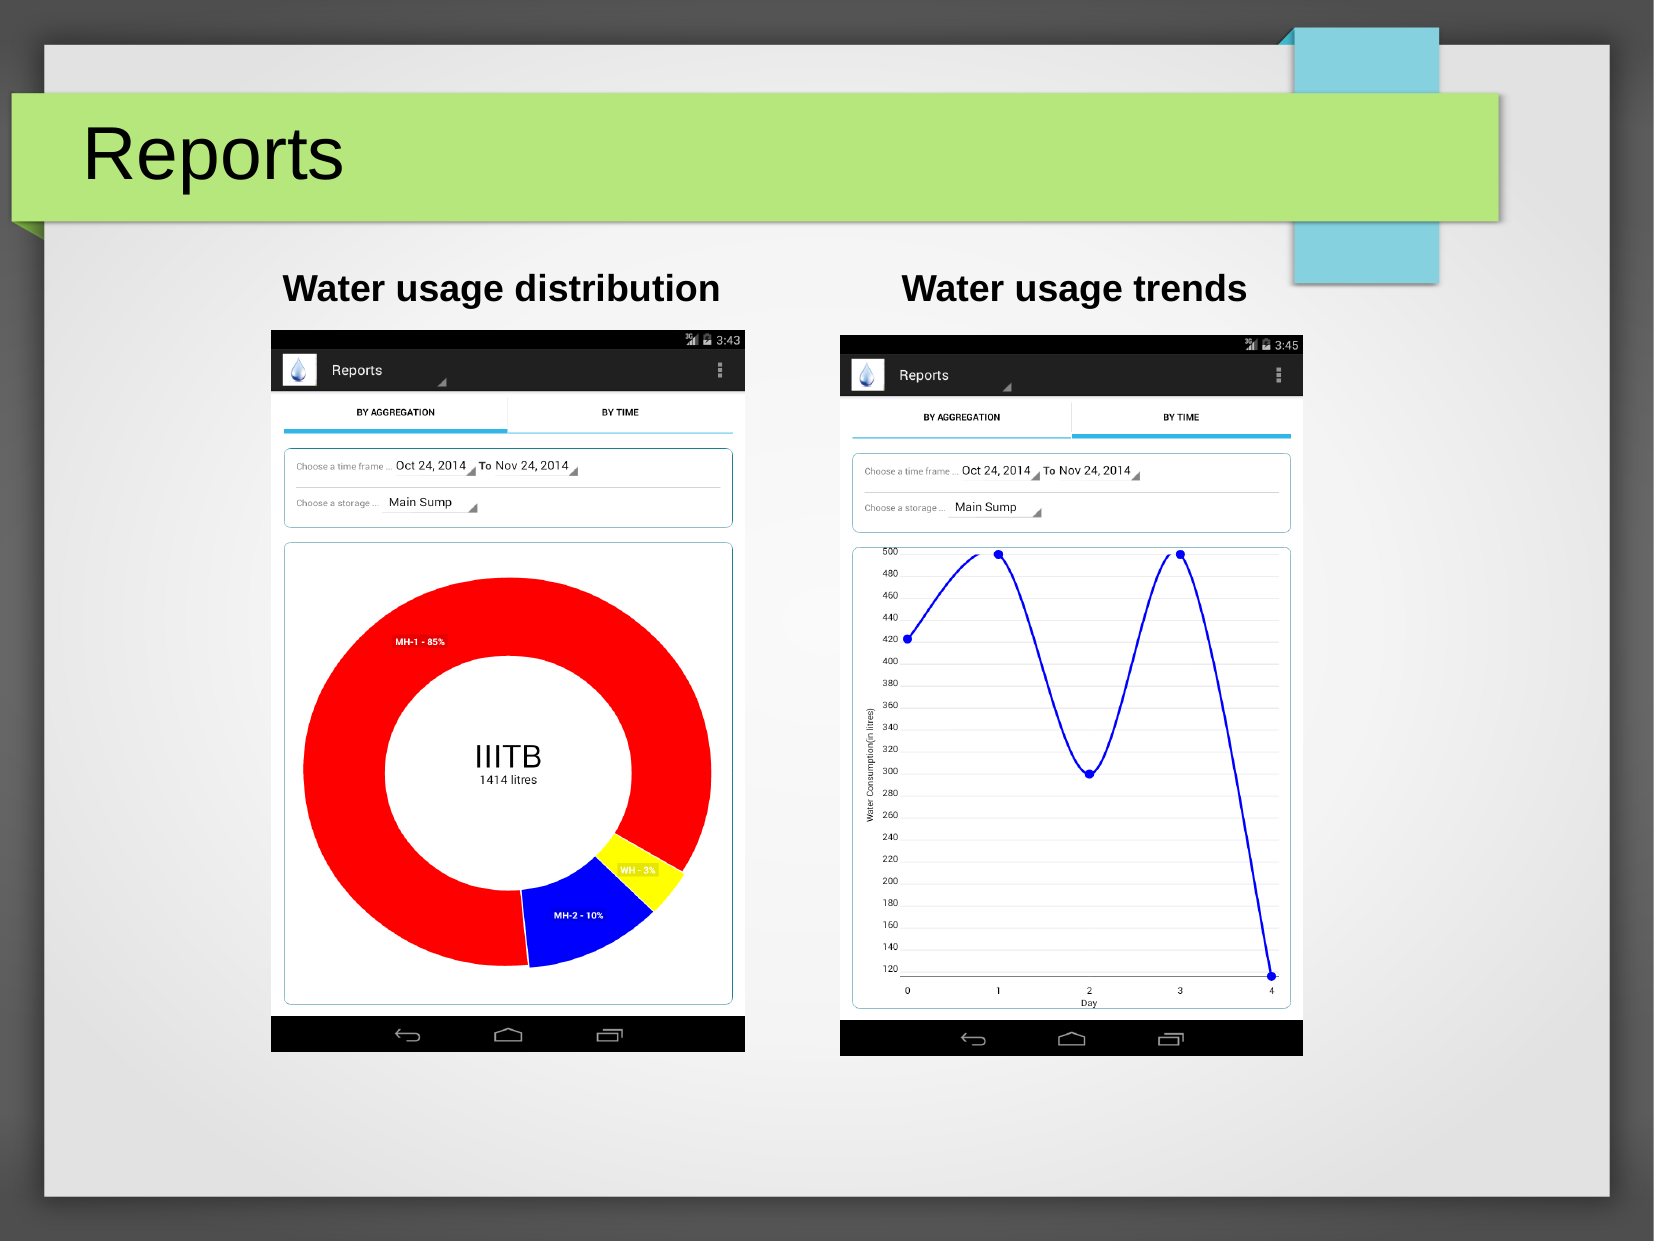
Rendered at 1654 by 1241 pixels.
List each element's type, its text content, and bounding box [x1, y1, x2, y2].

title Reports [82, 94, 1264, 213]
picture [0, 0, 1654, 1241]
text_box Water usage trends [850, 259, 1300, 317]
text_box Water usage distribution [259, 259, 745, 317]
